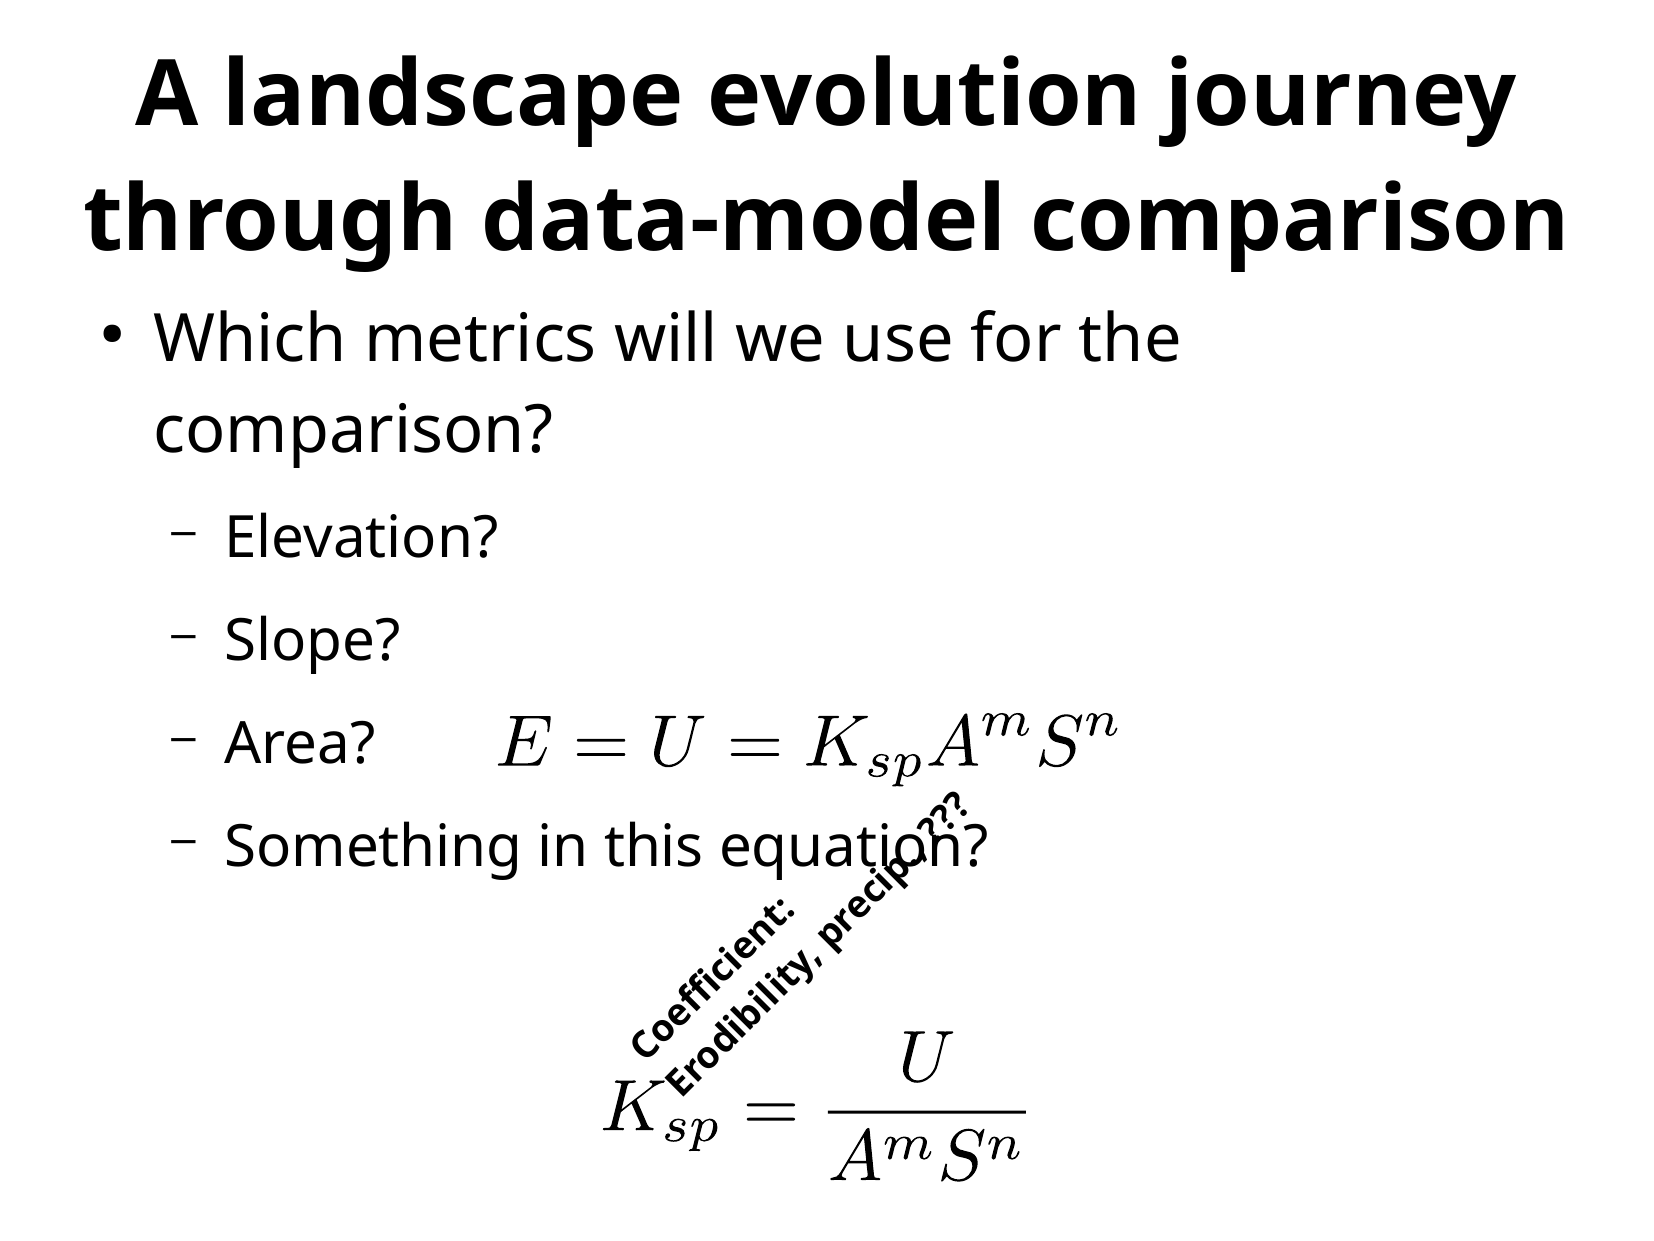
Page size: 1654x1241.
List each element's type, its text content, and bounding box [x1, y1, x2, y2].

text_box [600, 1031, 1026, 1182]
title A landscape evolution journey through data-model comparison [82, 49, 1571, 257]
text_box Coefficient: Erodibility, precip., ??? [601, 757, 949, 1105]
text_box [495, 712, 1120, 787]
list Which metrics will we use for the comparison? Elevation? Slope? Area? Something in this equation? [82, 290, 1571, 1010]
